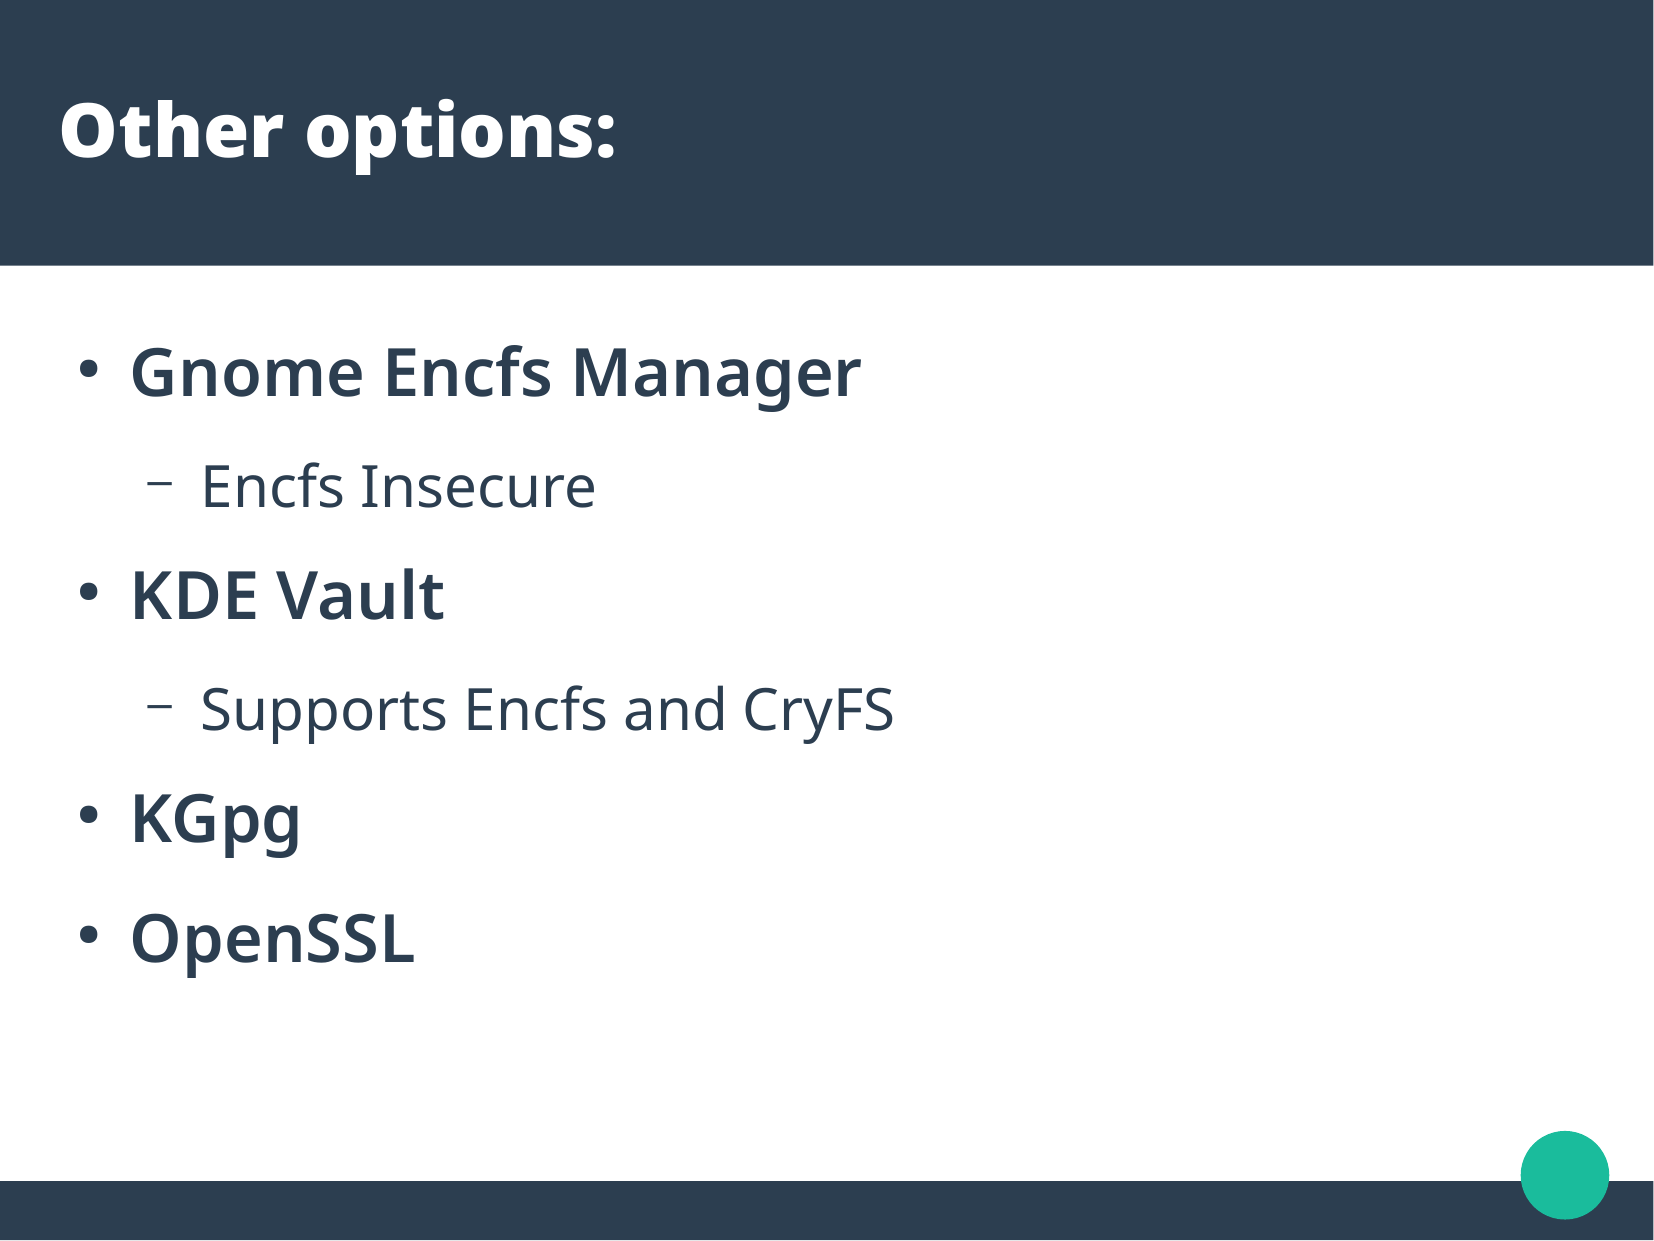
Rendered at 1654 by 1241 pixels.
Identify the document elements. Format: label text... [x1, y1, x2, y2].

title Other options: [59, 49, 1595, 207]
list Gnome Encfs Manager Encfs Insecure KDE Vault Supports Encfs and CryFS KGpg OpenSSL [59, 324, 1595, 1152]
